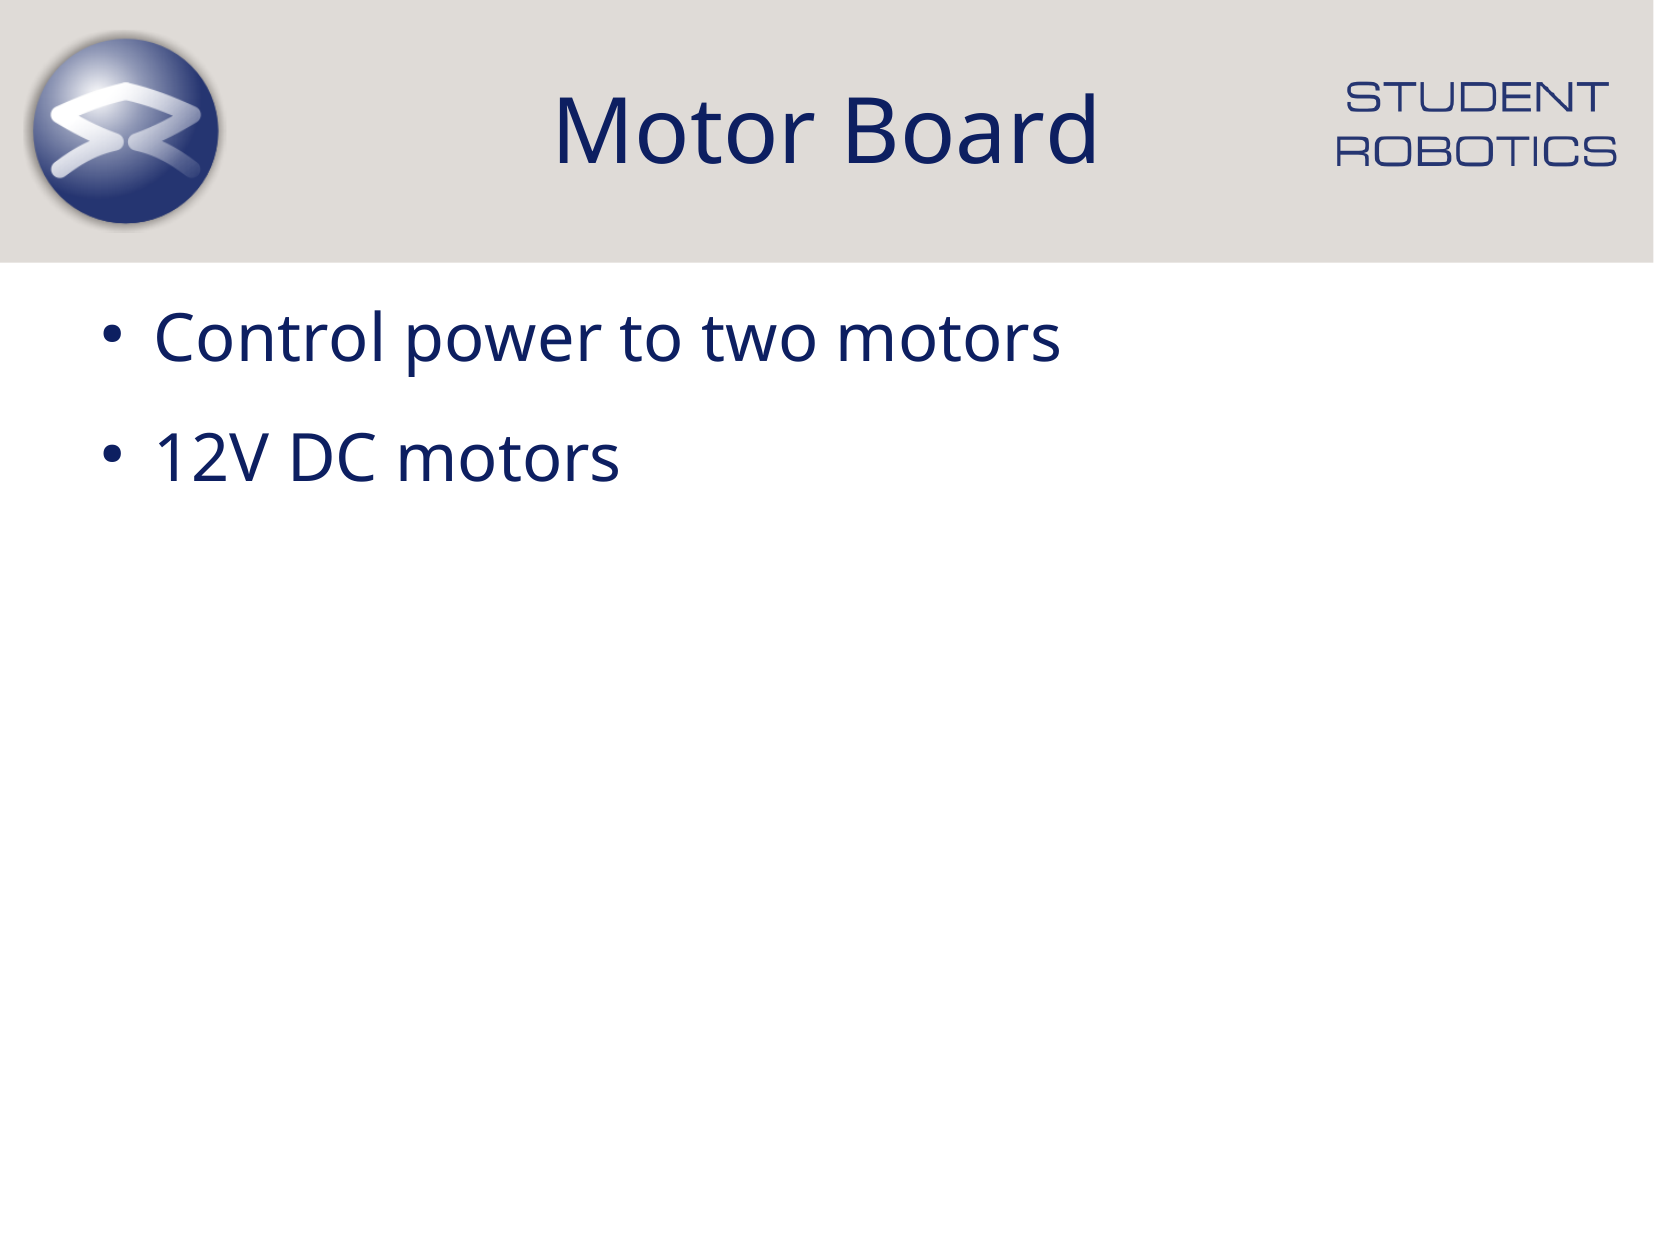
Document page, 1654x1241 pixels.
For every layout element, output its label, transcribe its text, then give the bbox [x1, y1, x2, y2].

title Motor Board [82, 0, 1571, 257]
picture [9, 19, 82, 245]
picture [1571, 68, 1633, 174]
list Control power to two motors 12V DC motors [82, 290, 1571, 1094]
